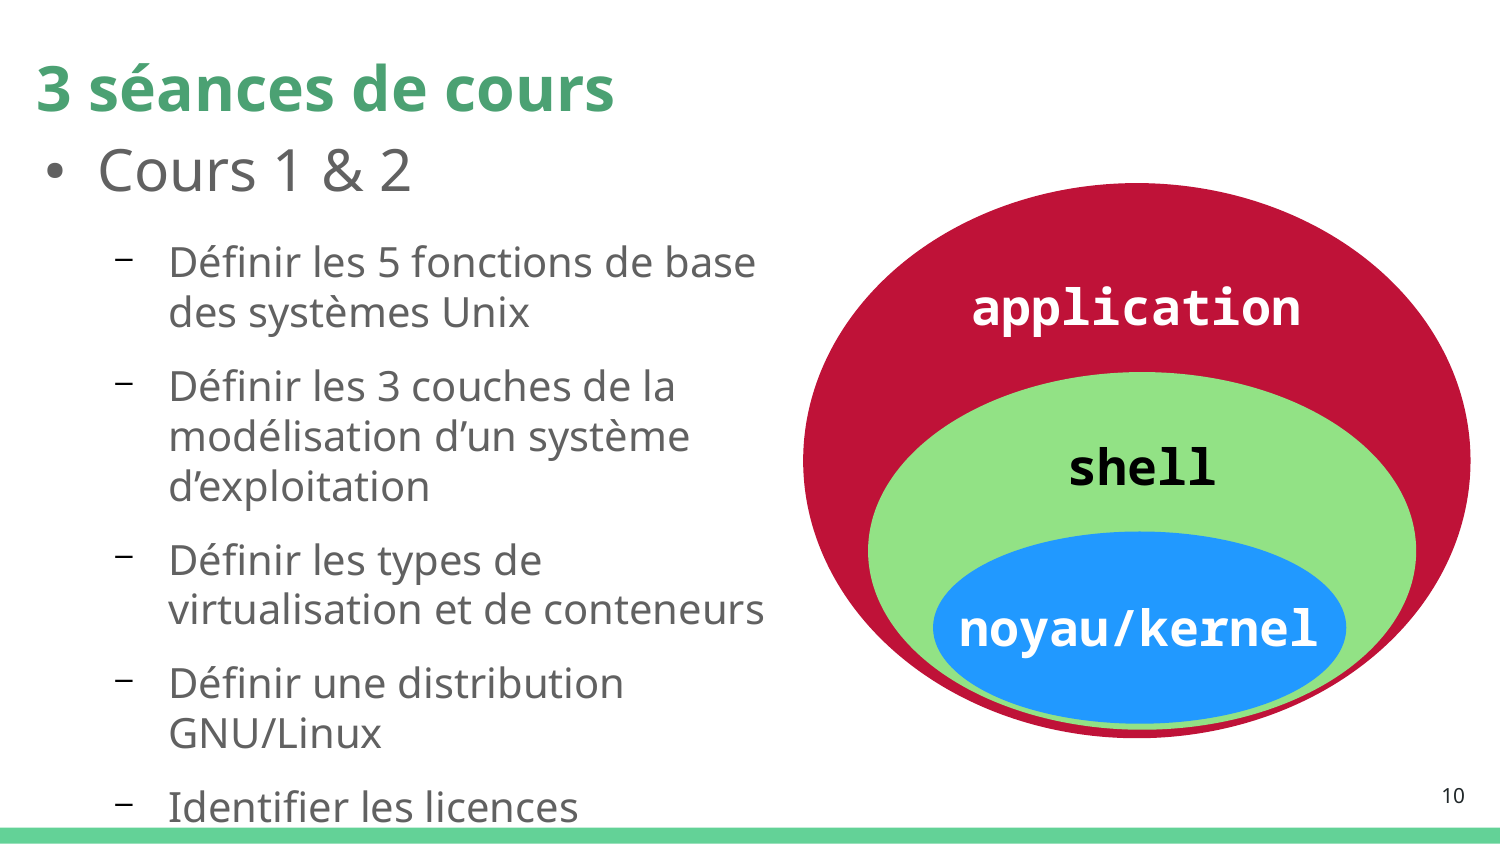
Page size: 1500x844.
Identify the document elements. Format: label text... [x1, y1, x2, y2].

text_box shell [868, 372, 1417, 730]
slide_number <numéro> [1389, 764, 1480, 830]
text_box application [803, 183, 1471, 739]
text_box noyau/kernel [933, 531, 1347, 724]
list Cours 1 & 2 Définir les 5 fonctions de base des systèmes Unix Définir les 3 couches de la modélisation d’un système d’exploitation Définir les types de virtualisation et de conteneurs Définir une distribution GNU/Linux Identifier les licences [11, 106, 798, 842]
title 3 séances de cours [21, 23, 1420, 117]
